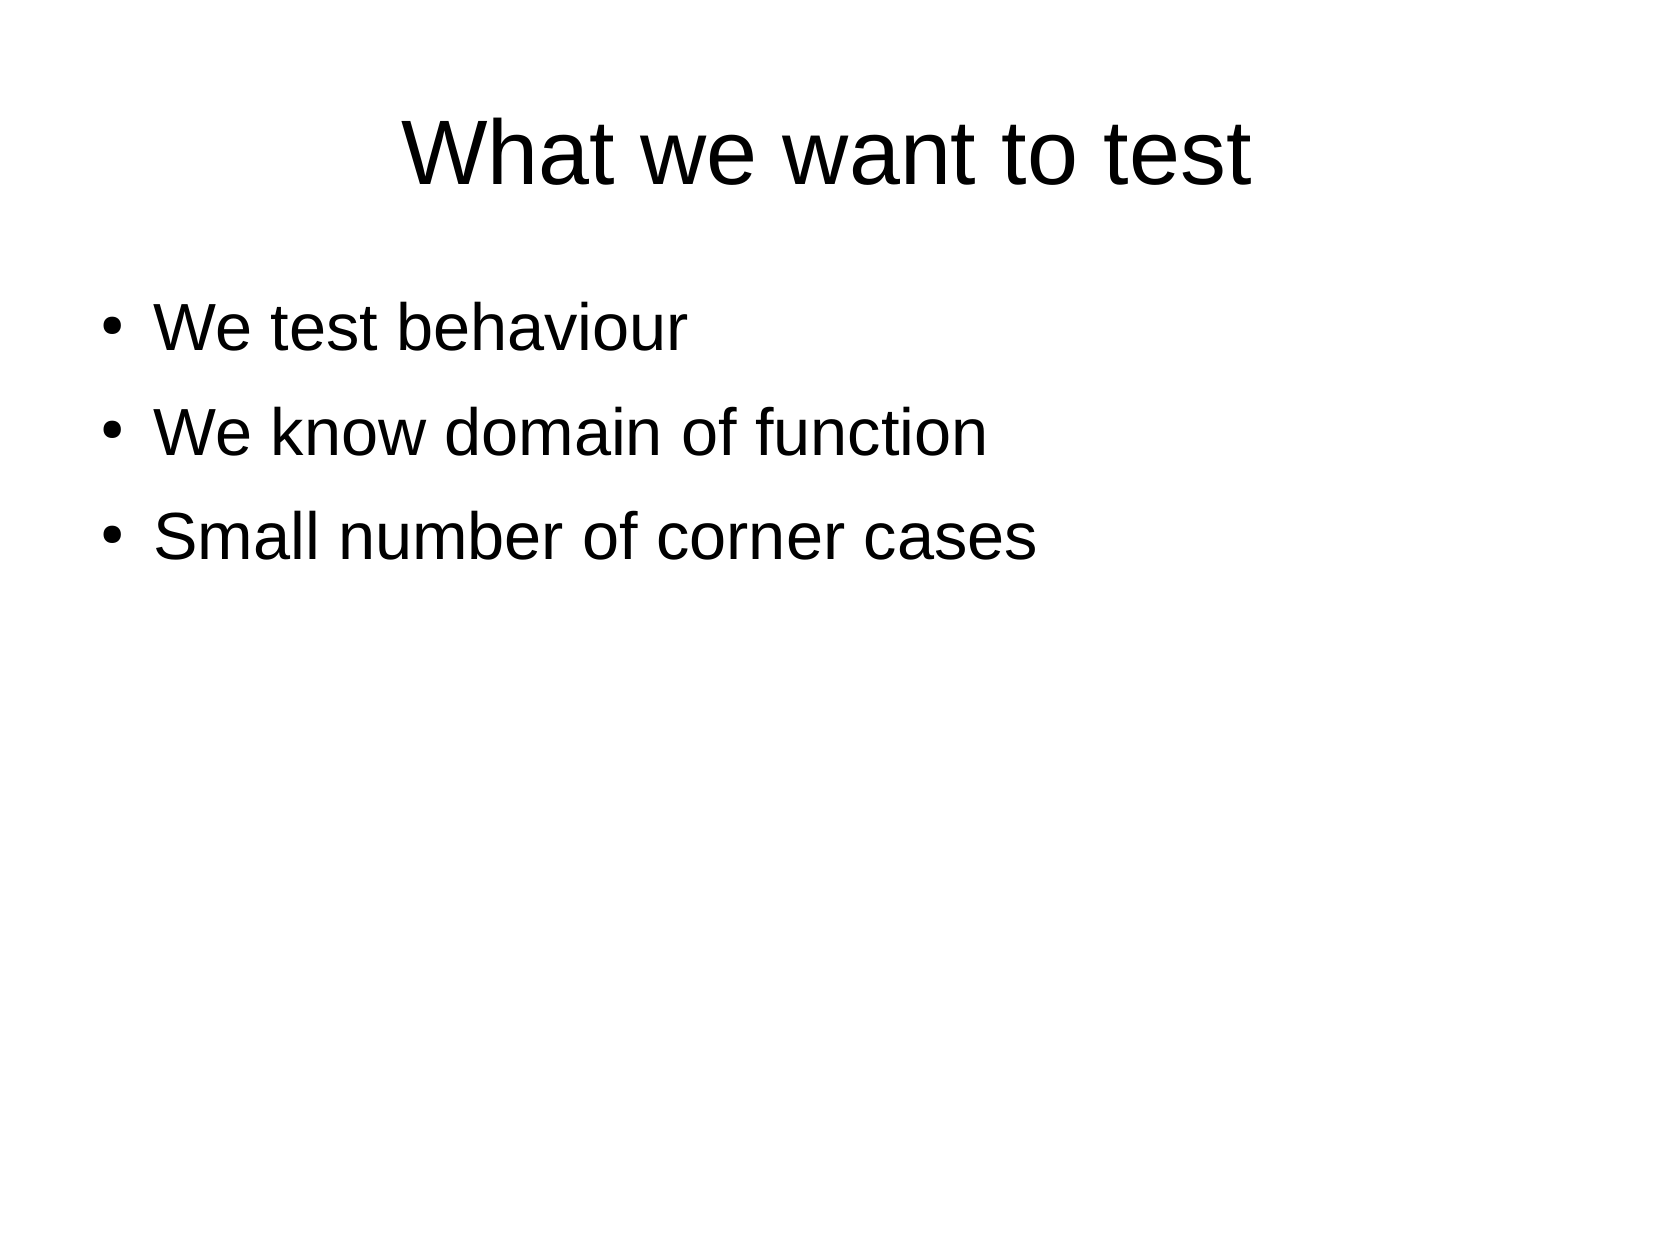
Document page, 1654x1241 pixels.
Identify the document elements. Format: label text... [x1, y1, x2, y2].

title What we want to test [82, 49, 1571, 257]
list We test behaviour We know domain of function Small number of corner cases [82, 290, 1538, 1010]
